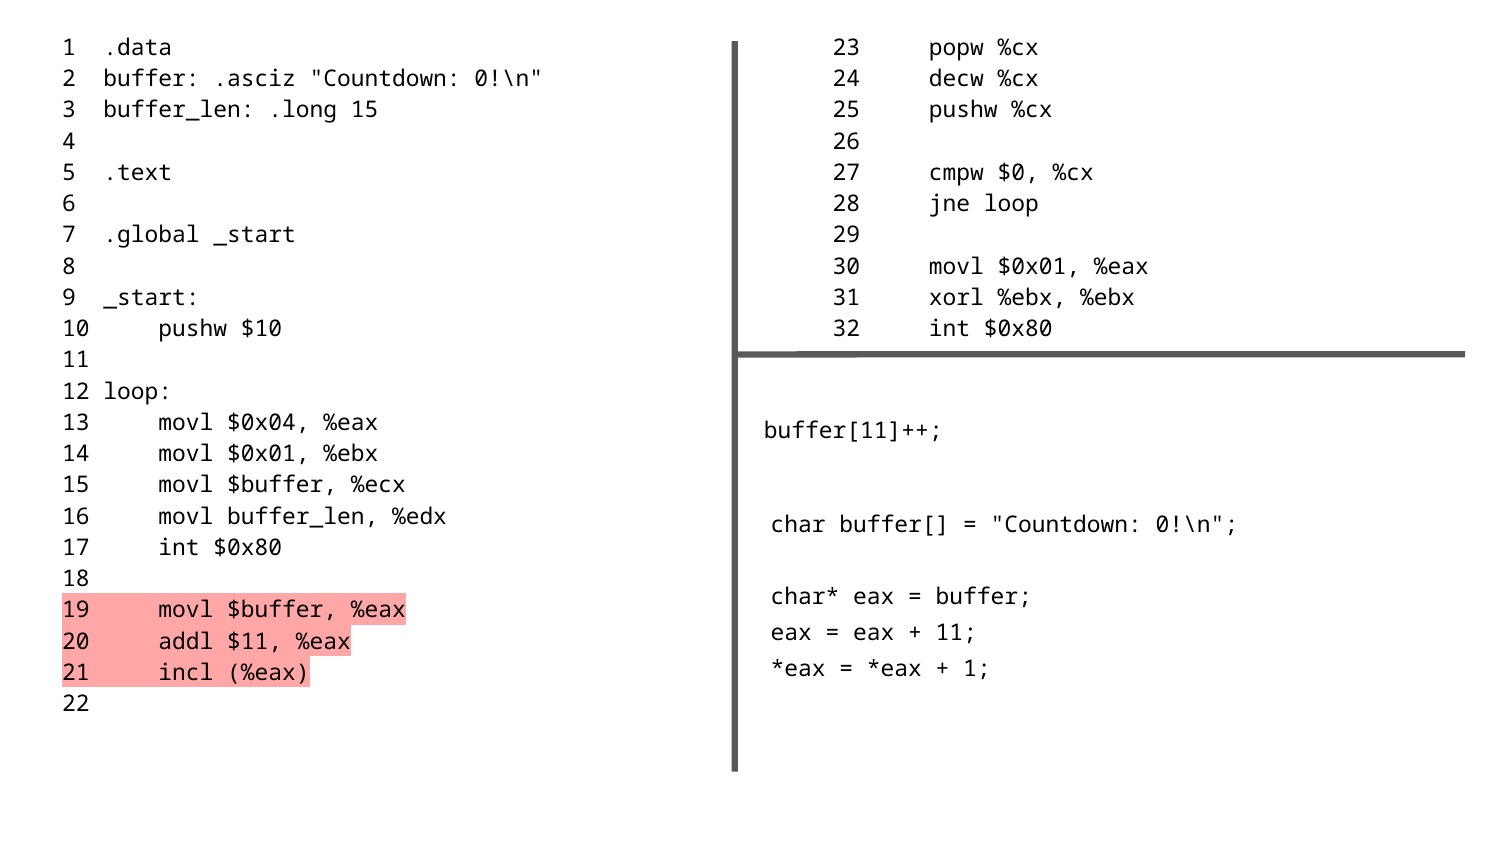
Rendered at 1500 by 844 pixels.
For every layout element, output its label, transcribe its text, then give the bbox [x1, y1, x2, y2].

text_box 1 .data 2 buffer: .asciz "Countdown: 0!\n" 3 buffer_len: .long 15 4 5 .text 6 7 .global _start 8 9 _start: 10 pushw $10 11 12 loop: 13 movl $0x04, %eax 14 movl $0x01, %ebx 15 movl $buffer, %ecx 16 movl buffer_len, %edx 17 int $0x80 18 19 movl $buffer, %eax 20 addl $11, %eax 21 incl (%eax) 22 [47, 23, 559, 735]
text_box char buffer[] = "Countdown: 0!\n"; char* eax = buffer; eax = eax + 11; *eax = *eax + 1; [755, 496, 1418, 804]
text_box buffer[11]++; [749, 401, 958, 450]
text_box 23 popw %cx 24 decw %cx 25 pushw %cx 26 27 cmpw $0, %cx 28 jne loop 29 30 movl $0x01, %eax 31 xorl %ebx, %ebx 32 int $0x80 [749, 23, 1164, 351]
